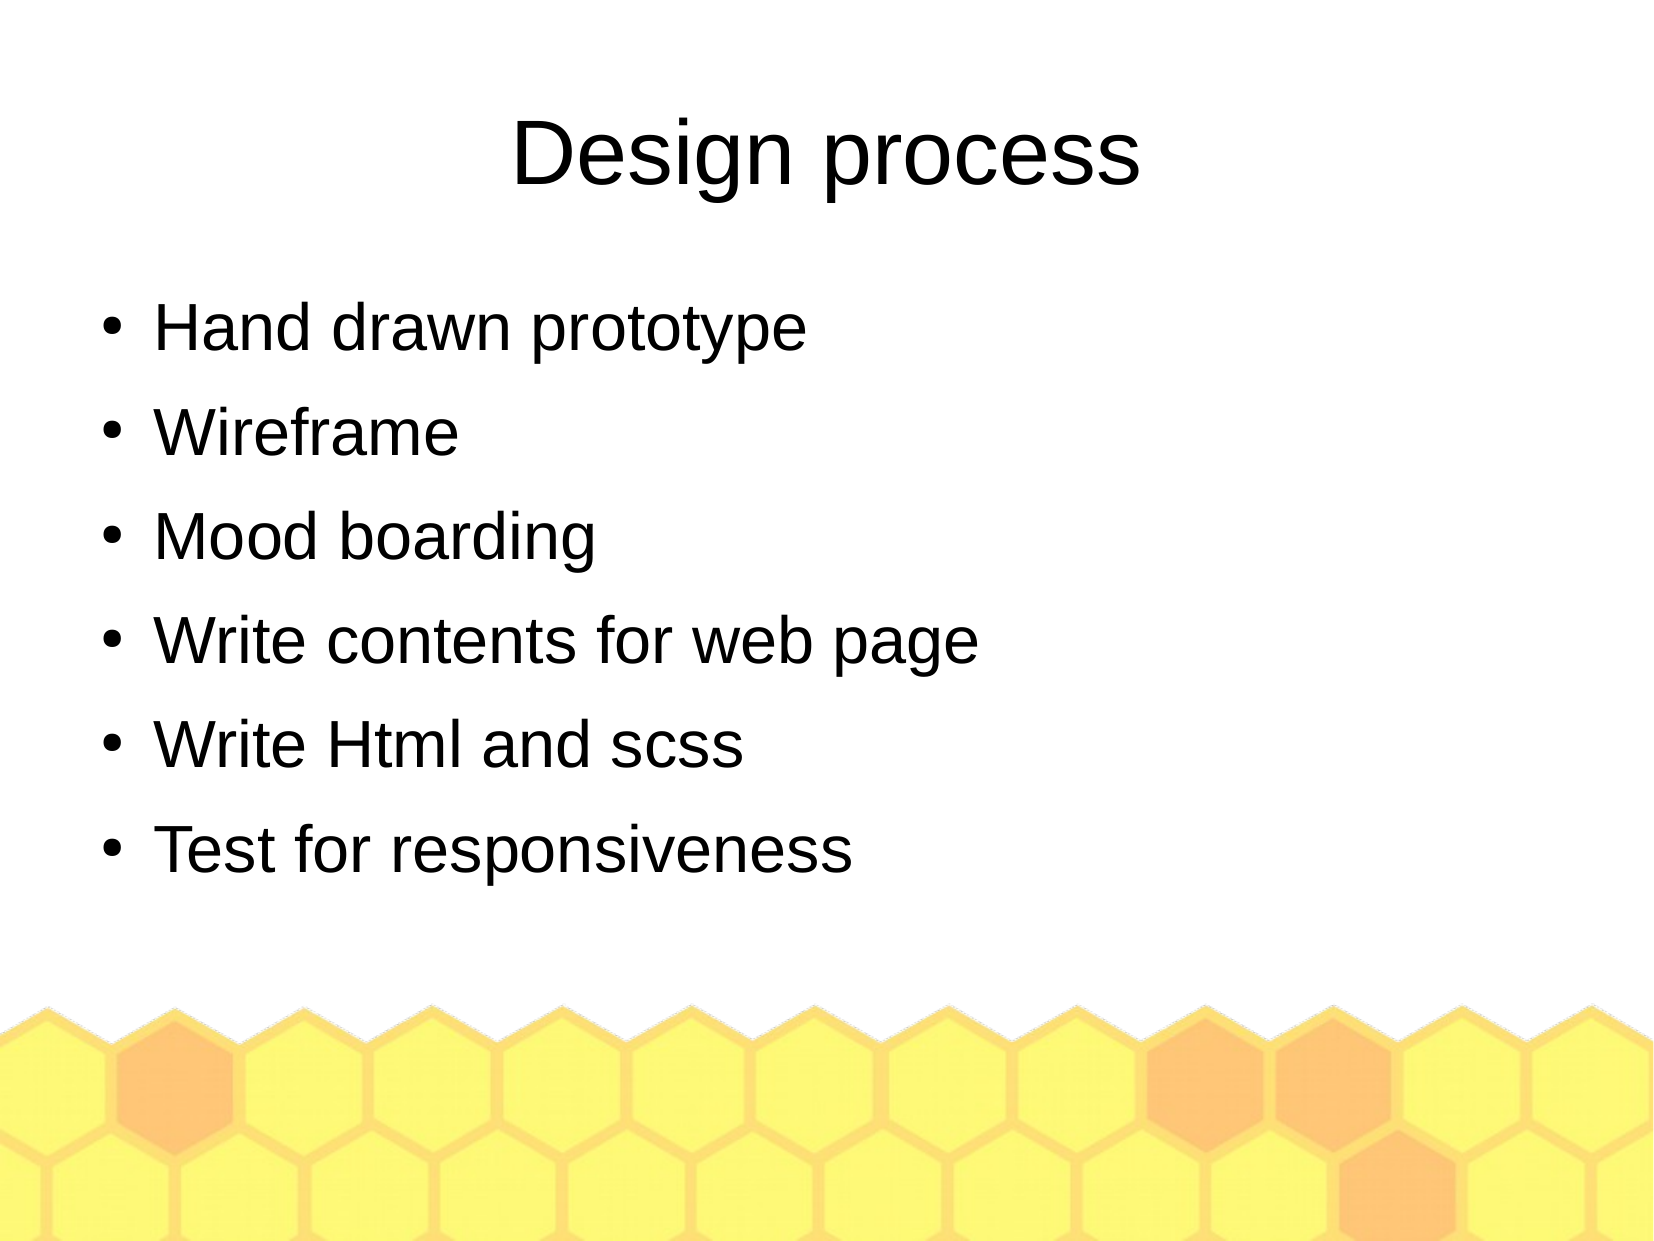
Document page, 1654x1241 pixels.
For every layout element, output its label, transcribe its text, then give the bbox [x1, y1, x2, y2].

list Hand drawn prototype Wireframe Mood boarding Write contents for web page Write Html and scss Test for responsiveness [82, 290, 1571, 1010]
title Design process [82, 49, 1571, 257]
picture [0, 1001, 1654, 1241]
